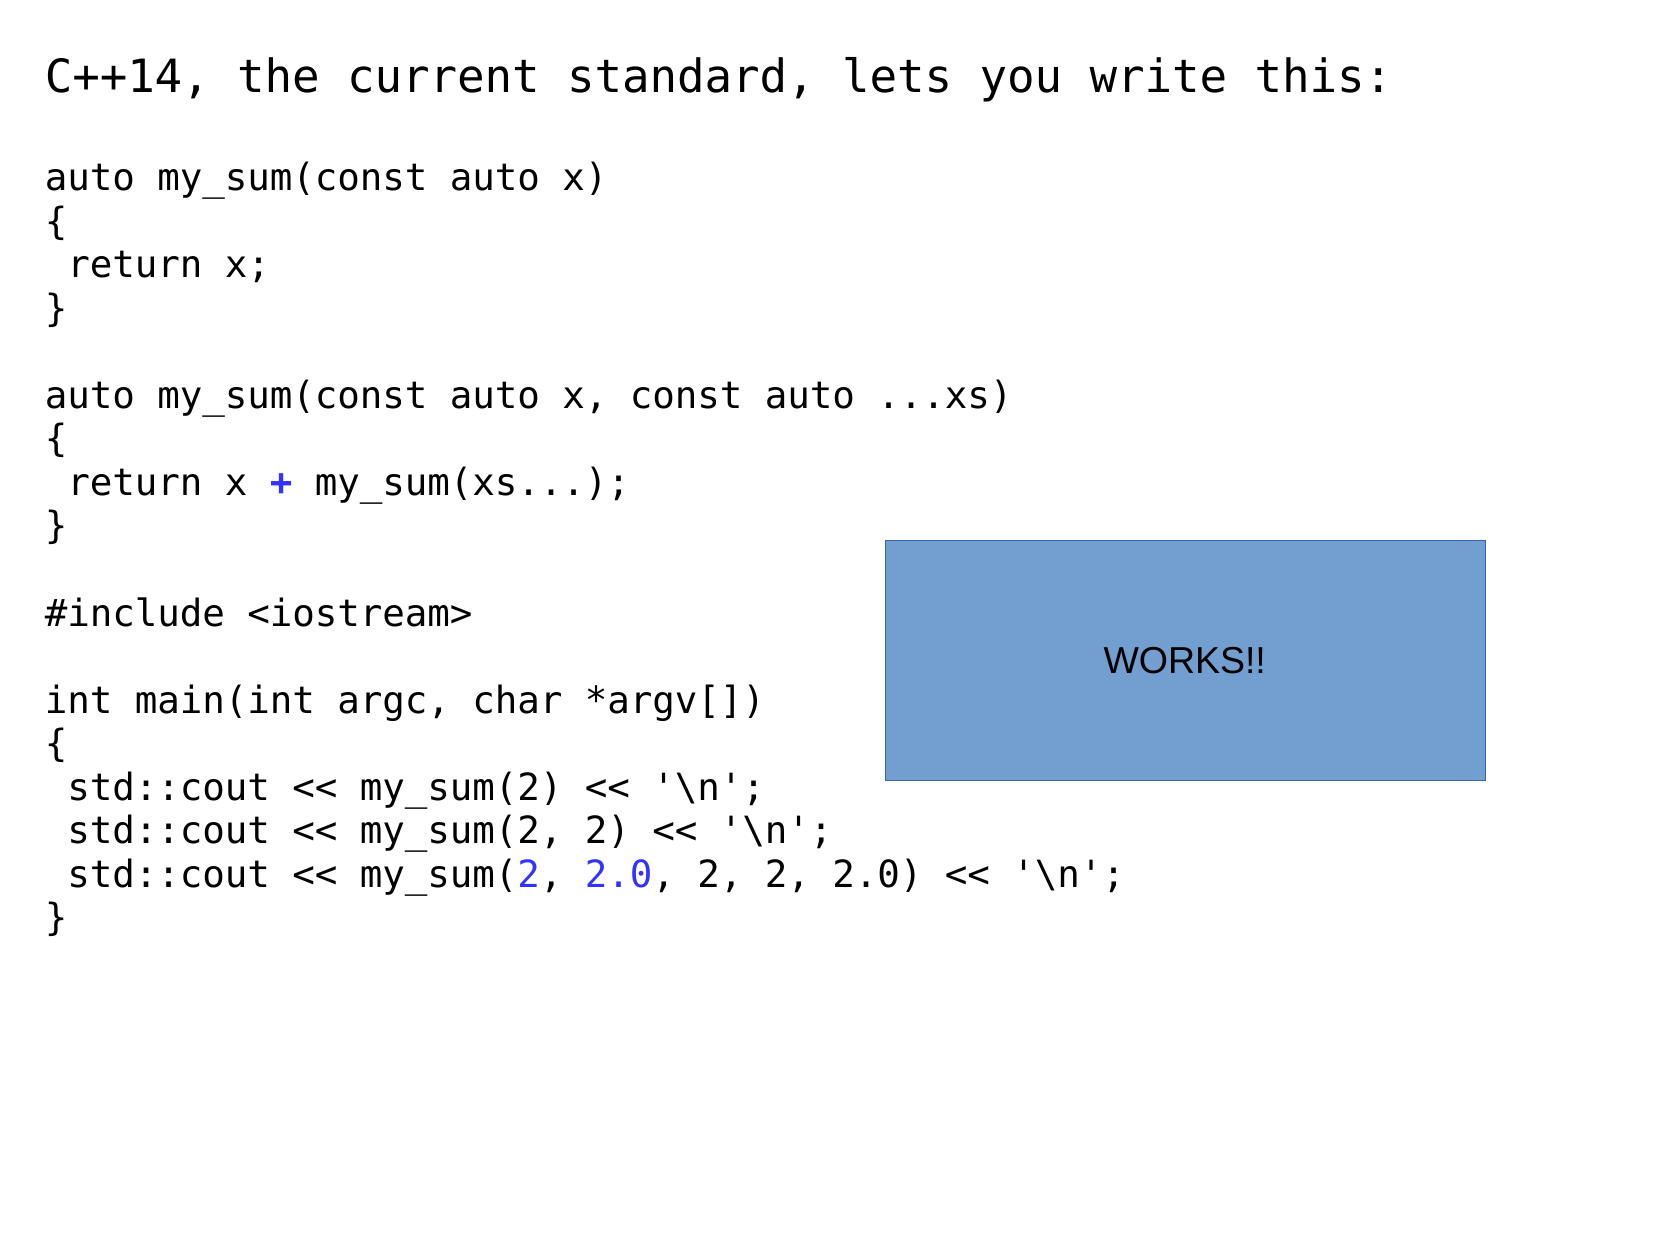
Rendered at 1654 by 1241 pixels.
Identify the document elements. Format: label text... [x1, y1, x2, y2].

text_box C++14, the current standard, lets you write this: auto my_sum(const auto x) { return x; } auto my_sum(const auto x, const auto ...xs) { return x + my_sum(xs...); } #include <iostream> int main(int argc, char *argv[]) { std::cout << my_sum(2) << '\n'; std::cout << my_sum(2, 2) << '\n'; std::cout << my_sum(2, 2.0, 2, 2, 2.0) << '\n'; } [30, 42, 1620, 1241]
text_box WORKS!! [885, 540, 1486, 781]
